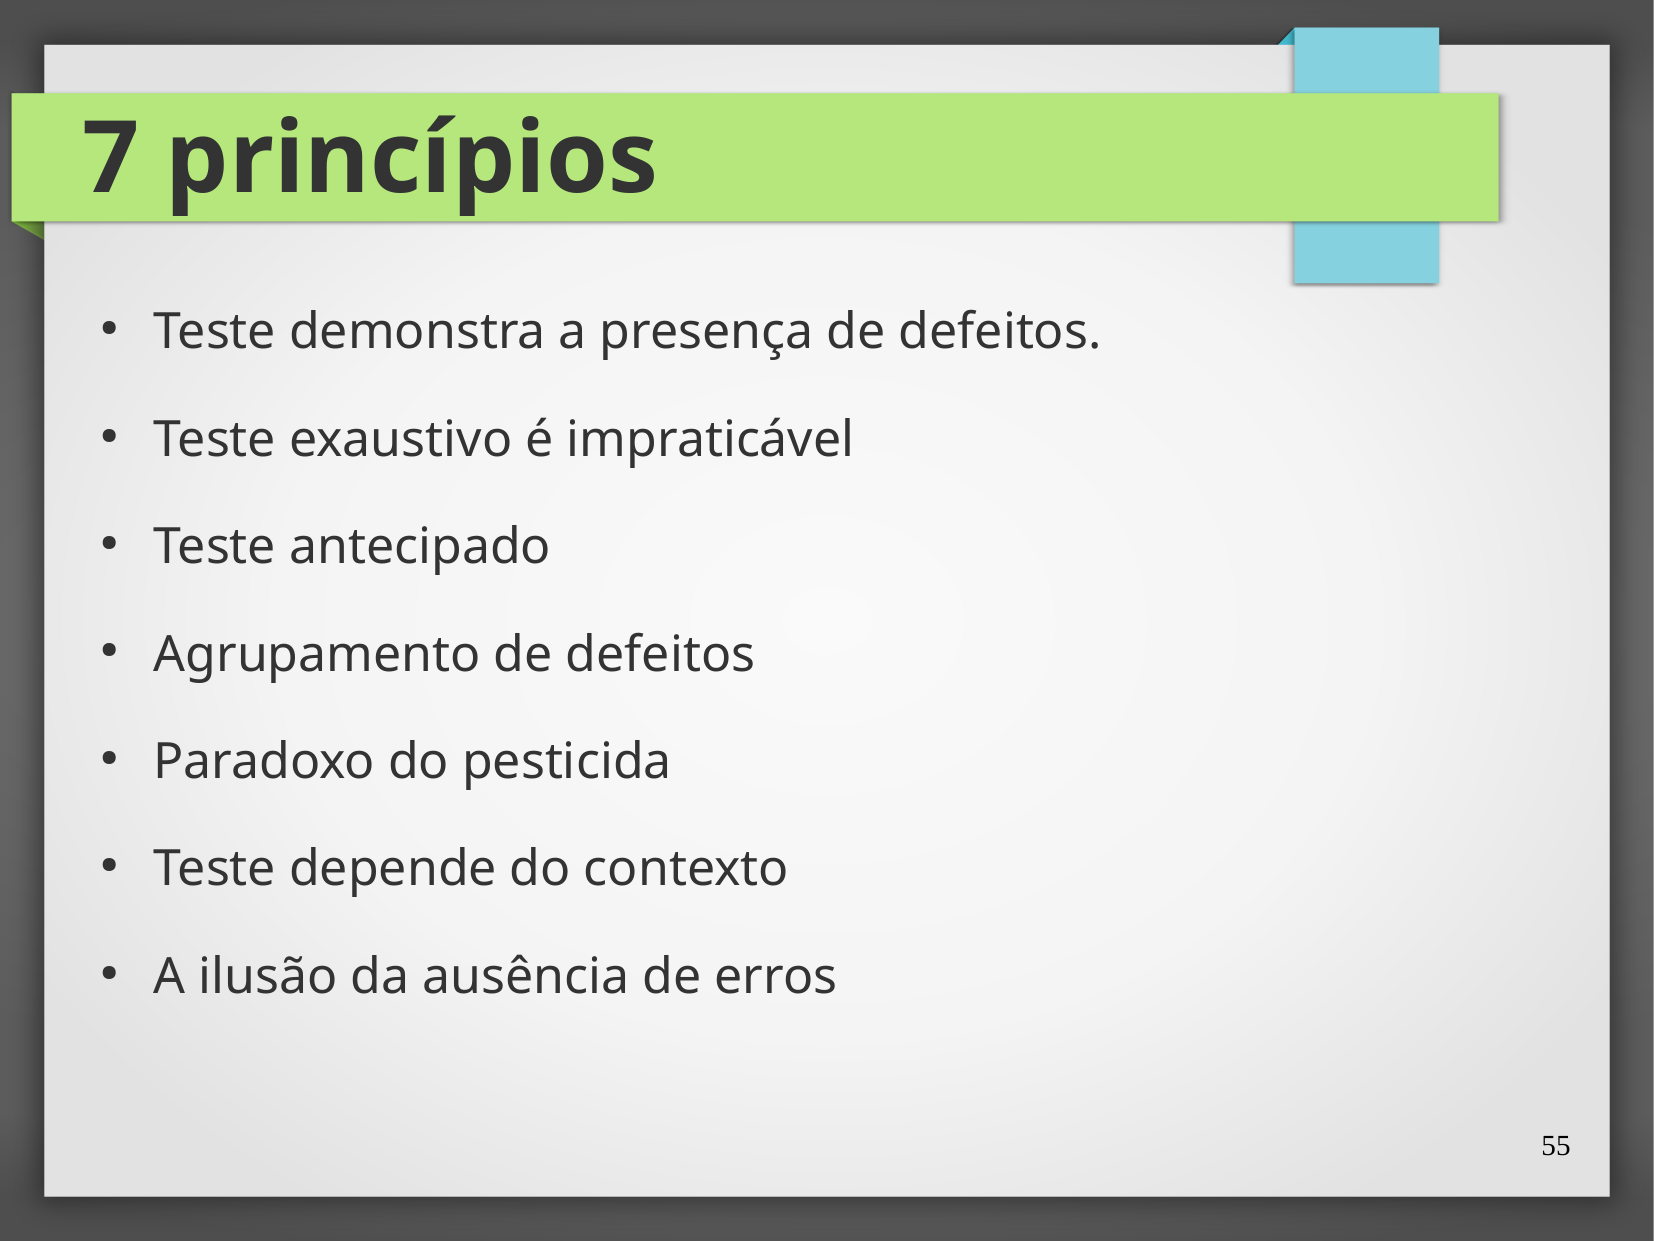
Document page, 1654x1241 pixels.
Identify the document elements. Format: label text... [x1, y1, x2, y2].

picture [0, 0, 1654, 1241]
title 7 princípios [82, 94, 1264, 213]
list Teste demonstra a presença de defeitos. Teste exaustivo é impraticável Teste antecipado Agrupamento de defeitos Paradoxo do pesticida Teste depende do contexto A ilusão da ausência de erros [82, 295, 1571, 1015]
